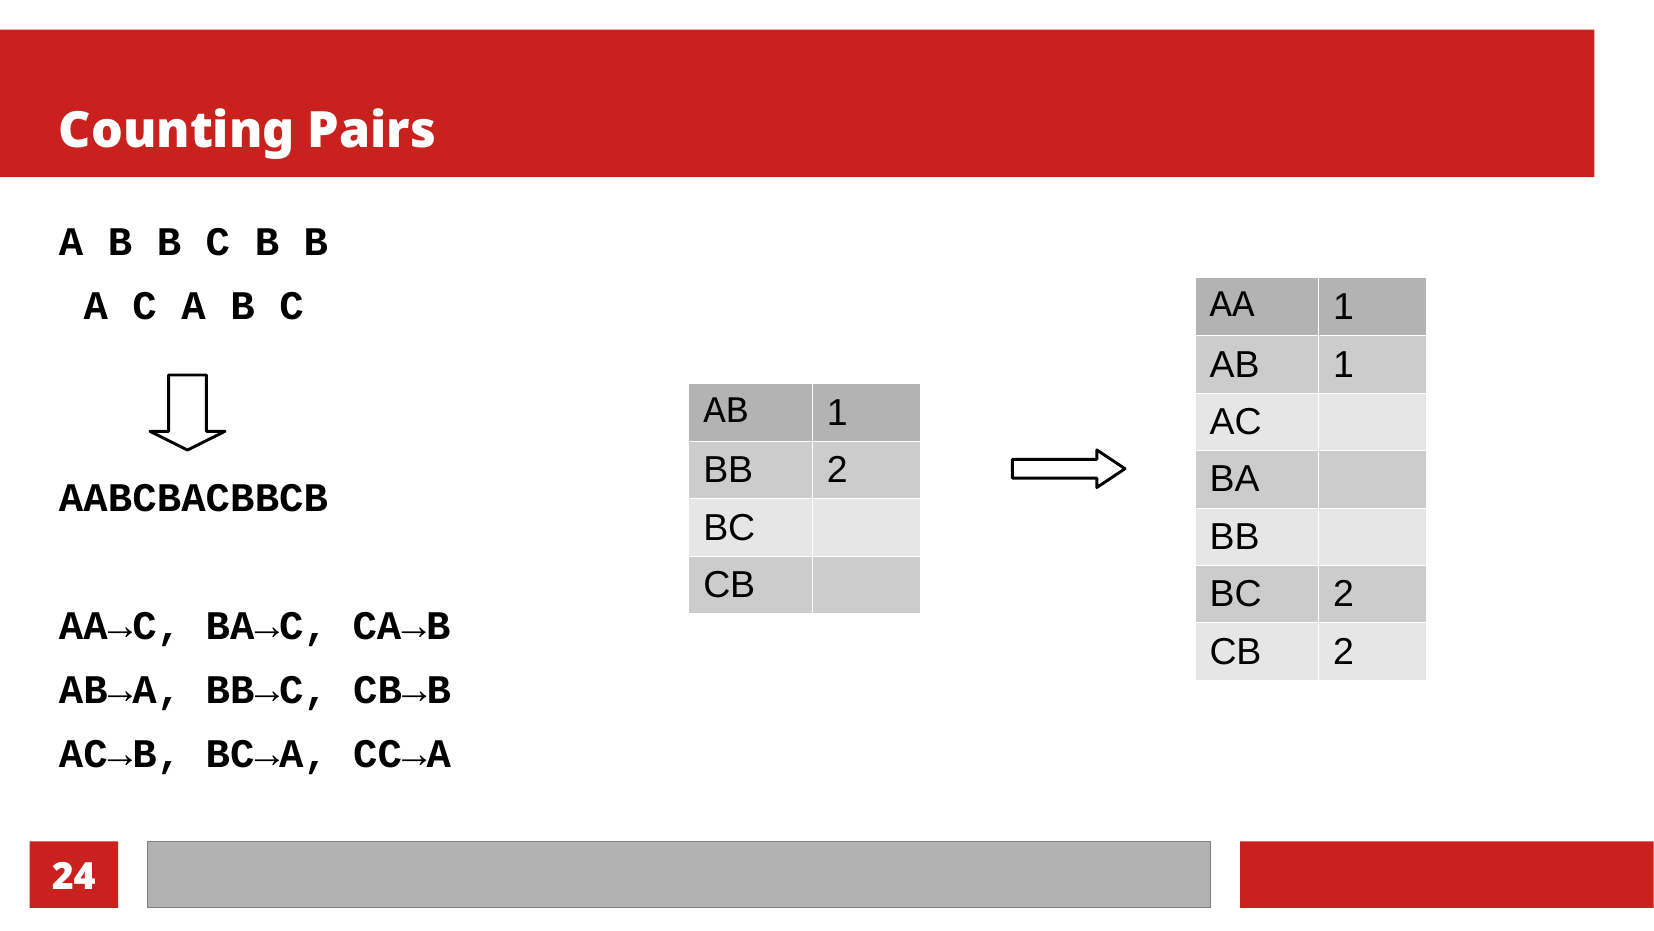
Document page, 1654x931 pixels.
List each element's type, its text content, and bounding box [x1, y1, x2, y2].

table_cell [813, 557, 920, 613]
table_cell 2 [813, 442, 920, 498]
table_cell BC [1196, 566, 1318, 622]
text_box [150, 375, 226, 451]
table_header AB [689, 384, 812, 441]
table_cell 2 [1319, 623, 1426, 680]
table_cell 1 [1319, 336, 1426, 393]
table_cell AB [1196, 336, 1318, 393]
table_cell [1319, 509, 1426, 565]
table_header 1 [813, 384, 920, 441]
table_cell BA [1196, 451, 1318, 508]
table_cell [1319, 394, 1426, 450]
table_cell 2 [1319, 566, 1426, 622]
table_cell [813, 499, 920, 556]
table_cell CB [689, 557, 812, 613]
title Counting Pairs [59, 44, 1595, 163]
table_cell CB [1196, 623, 1318, 680]
table_cell [1319, 451, 1426, 508]
table_cell BB [1196, 509, 1318, 565]
list A B B C B B A C A B C AABCBACBBCB AA→C, BA→C, CA→B AB→A, BB→C, CB→B AC→B, BC→A, CC→A [59, 221, 488, 798]
table_cell BC [689, 499, 812, 556]
table_header 1 [1319, 278, 1426, 335]
text_box [1012, 449, 1126, 488]
table_cell BB [689, 442, 812, 498]
table_cell AC [1196, 394, 1318, 450]
table_header AA [1196, 278, 1318, 335]
